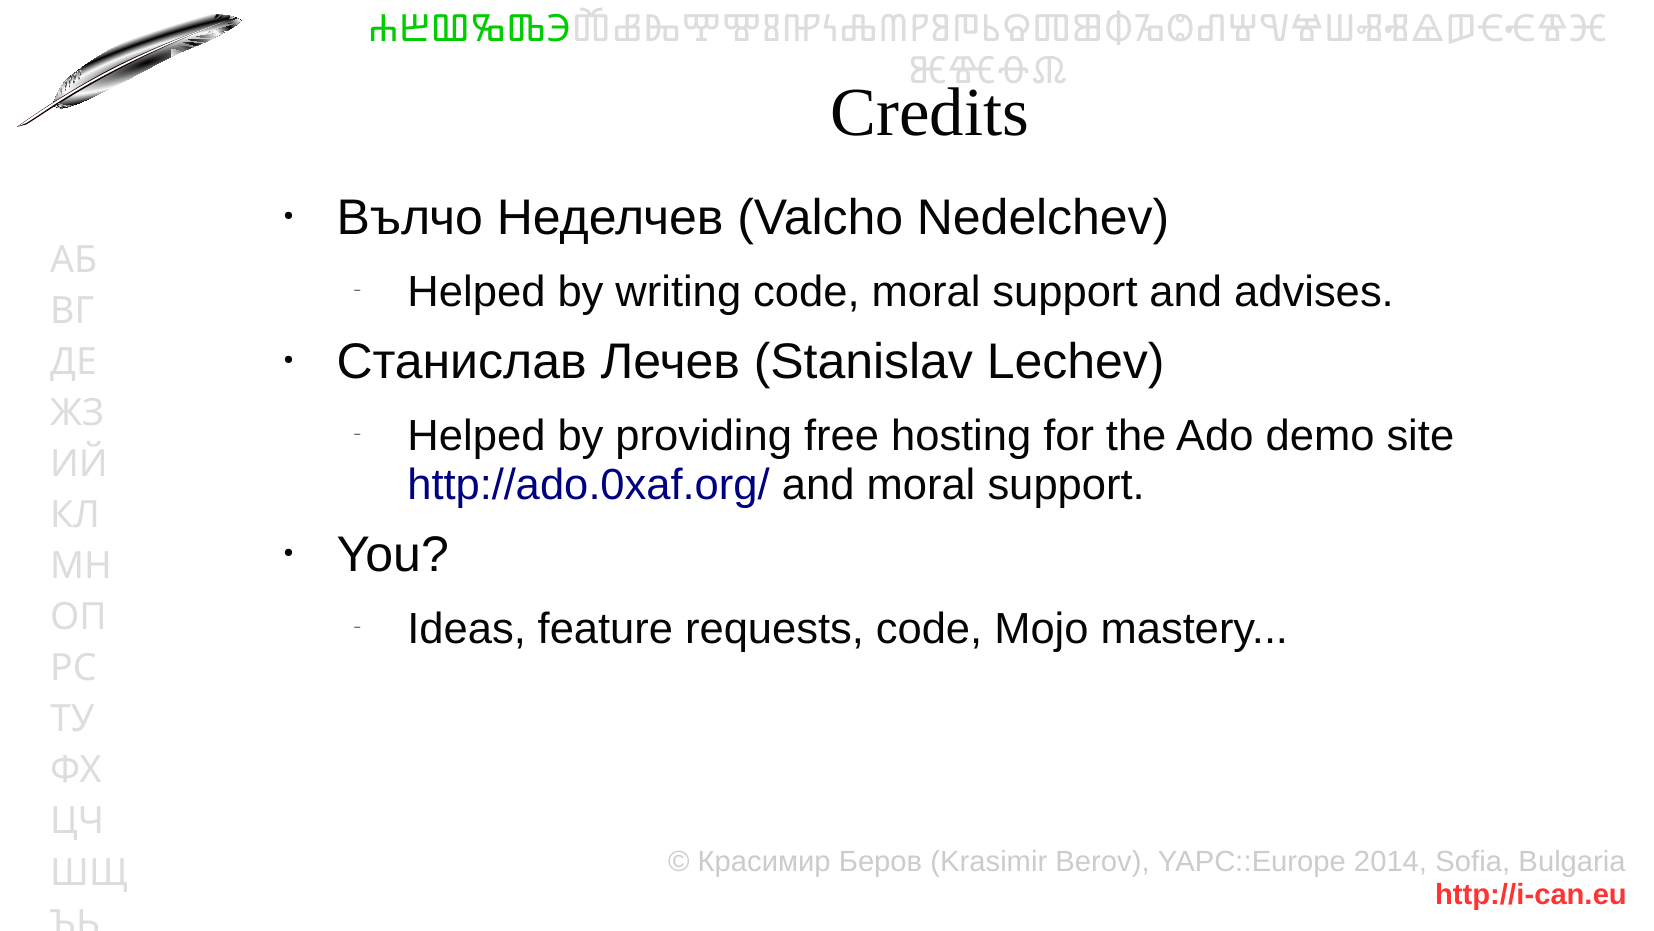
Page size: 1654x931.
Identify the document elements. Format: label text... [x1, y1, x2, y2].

title Credits [265, 35, 1595, 188]
list Вълчо Неделчев (Valcho Nedelchev) Helped by writing code, moral support and advises. Станислав Лечев (Stanislav Lechev) Helped by providing free hosting for the Ado demo site http://ado.0xaf.org/ and moral support. You? Ideas, feature requests, code, Mojo mastery... [265, 188, 1595, 815]
